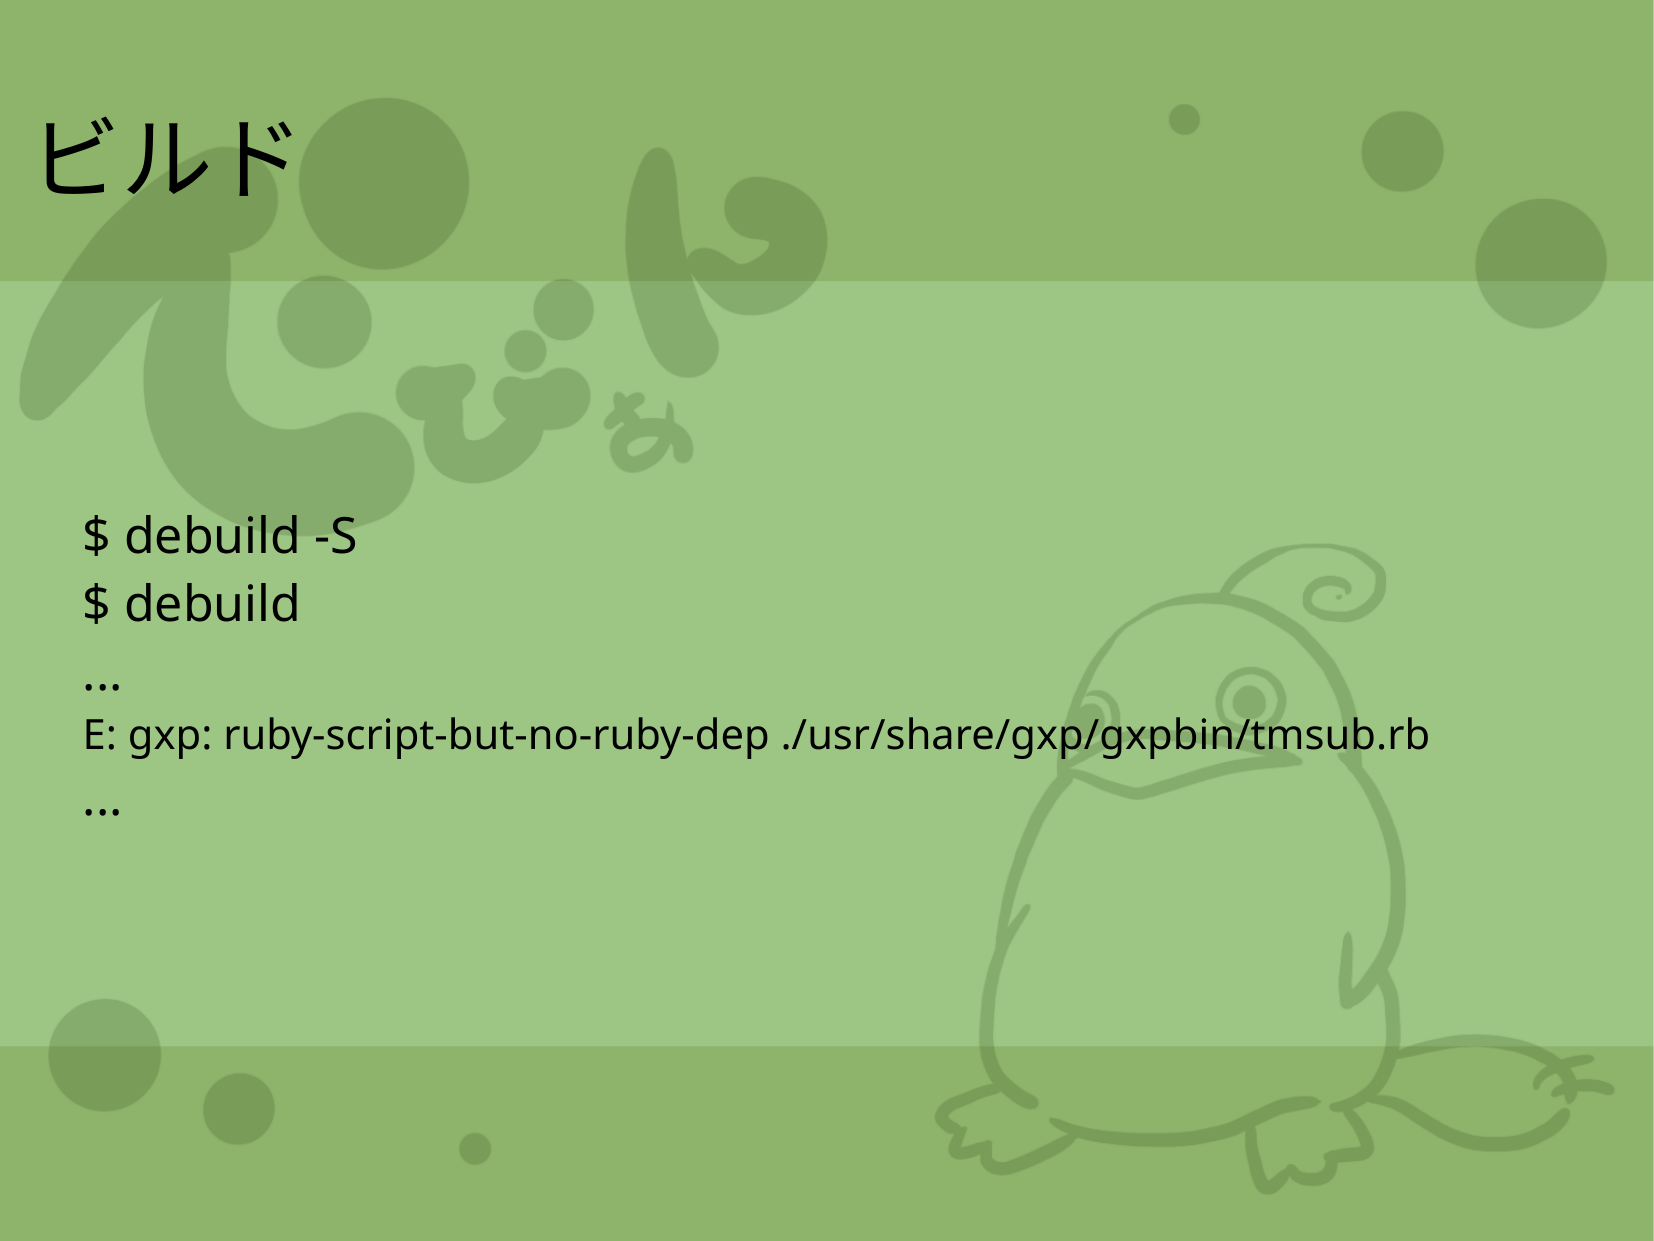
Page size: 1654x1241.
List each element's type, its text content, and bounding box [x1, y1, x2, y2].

picture [0, 0, 1654, 1241]
title ビルド [29, 49, 1625, 257]
subtitle $ debuild -S $ debuild ... E: gxp: ruby-script-but-no-ruby-dep ./usr/share/gxp/gxpbin/tmsub.rb ... [82, 289, 1571, 1109]
